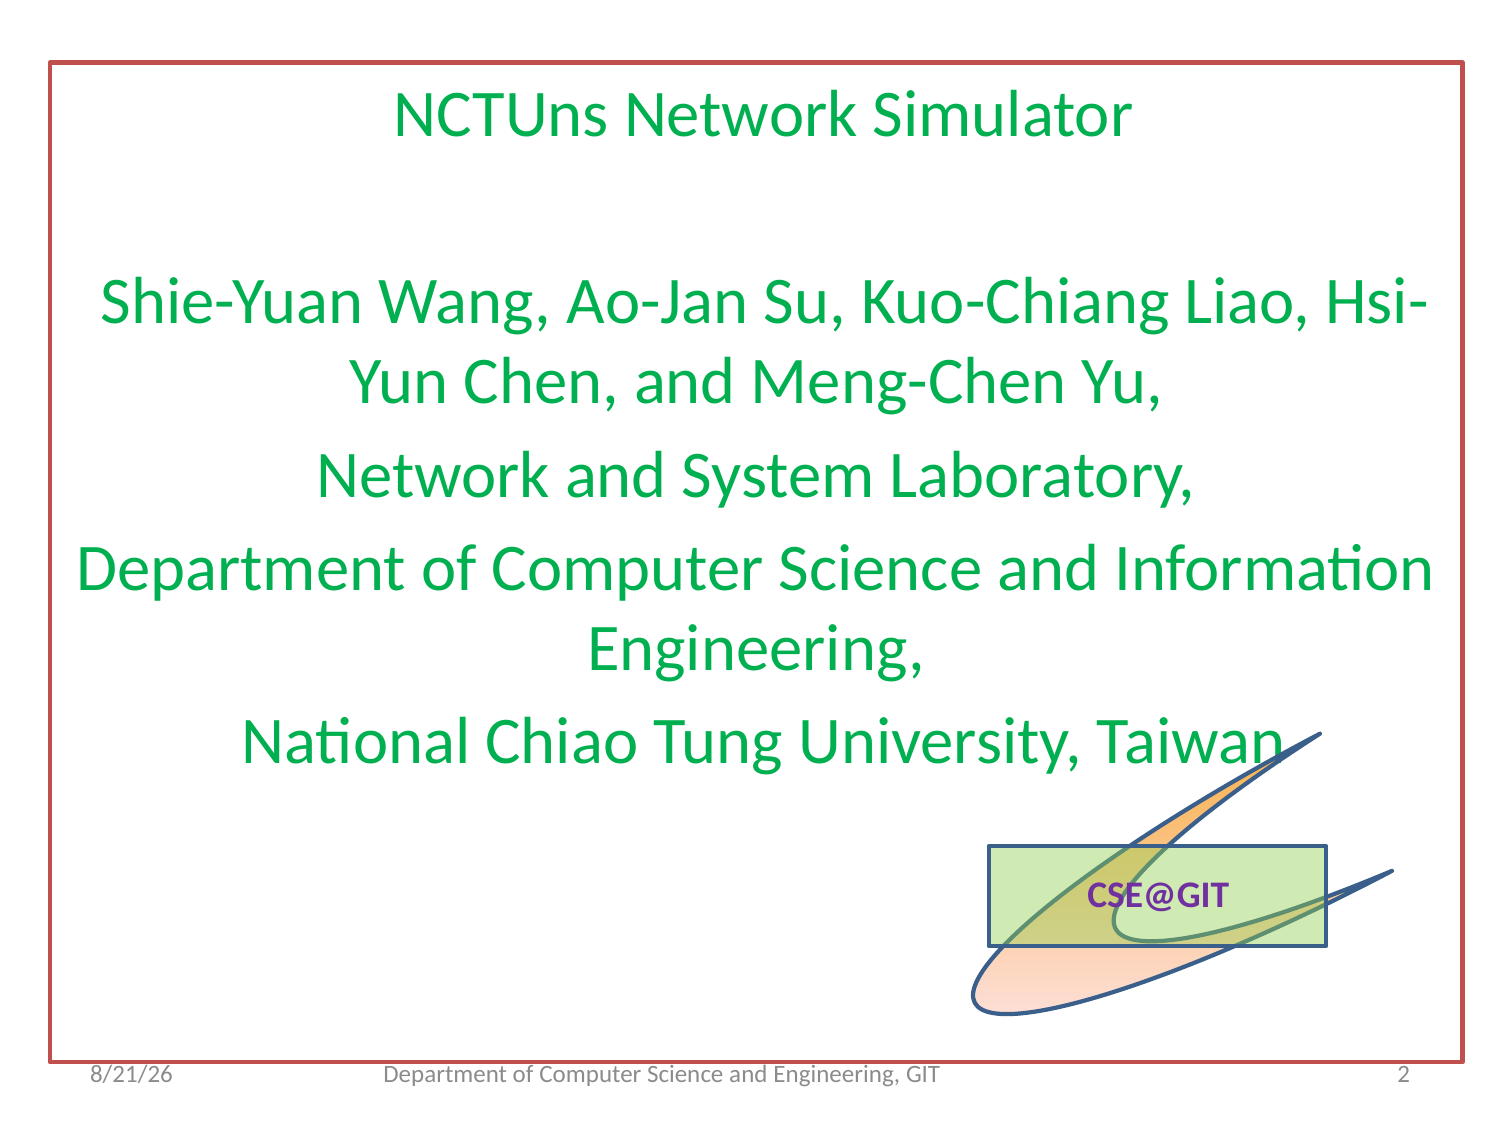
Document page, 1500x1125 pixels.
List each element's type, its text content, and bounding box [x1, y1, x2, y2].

slide_number <number> [1074, 1042, 1425, 1103]
text_box 9/19/18 [75, 1042, 425, 1103]
text_box [973, 733, 1393, 1015]
subtitle NCTUns Network Simulator Shie-Yuan Wang, Ao-Jan Su, Kuo-Chiang Liao, Hsi-Yun Chen, and Meng-Chen Yu, Network and System Laboratory, Department of Computer Science and Information Engineering, National Chiao Tung University, Taiwan [50, 62, 1463, 1063]
text_box CSE@GIT [987, 862, 1288, 923]
footer Department of Computer Science and Engineering, GIT [425, 1042, 1025, 1103]
